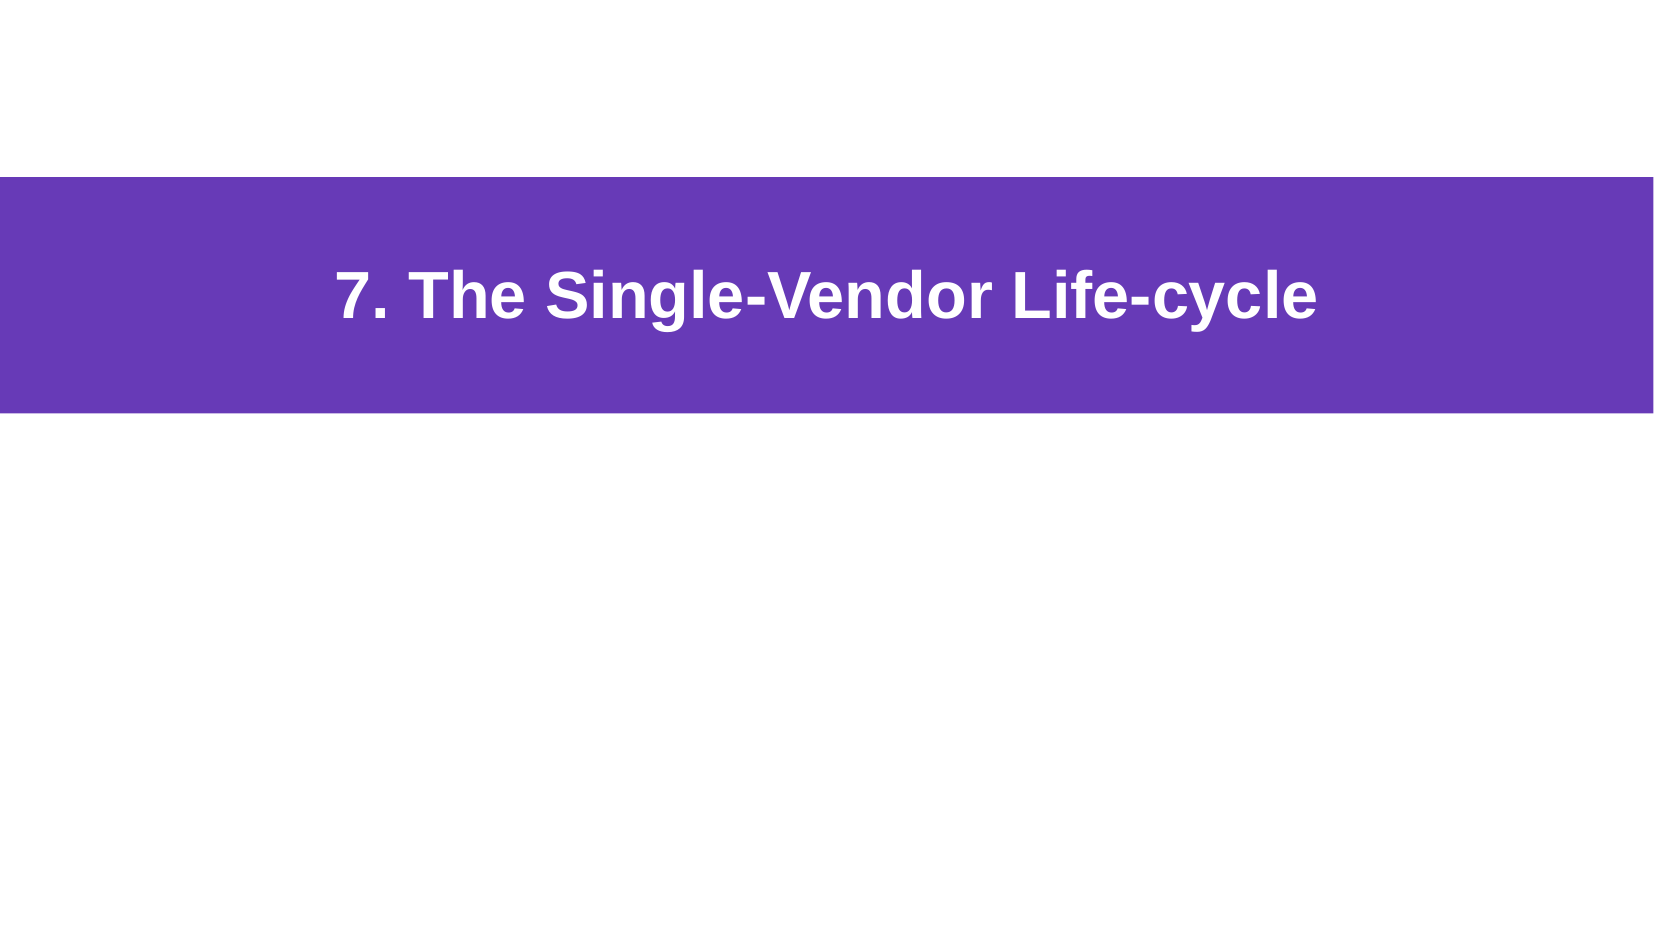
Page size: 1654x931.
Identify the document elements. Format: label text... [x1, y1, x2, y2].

title 7. The Single-Vendor Life-cycle [0, 177, 1654, 414]
